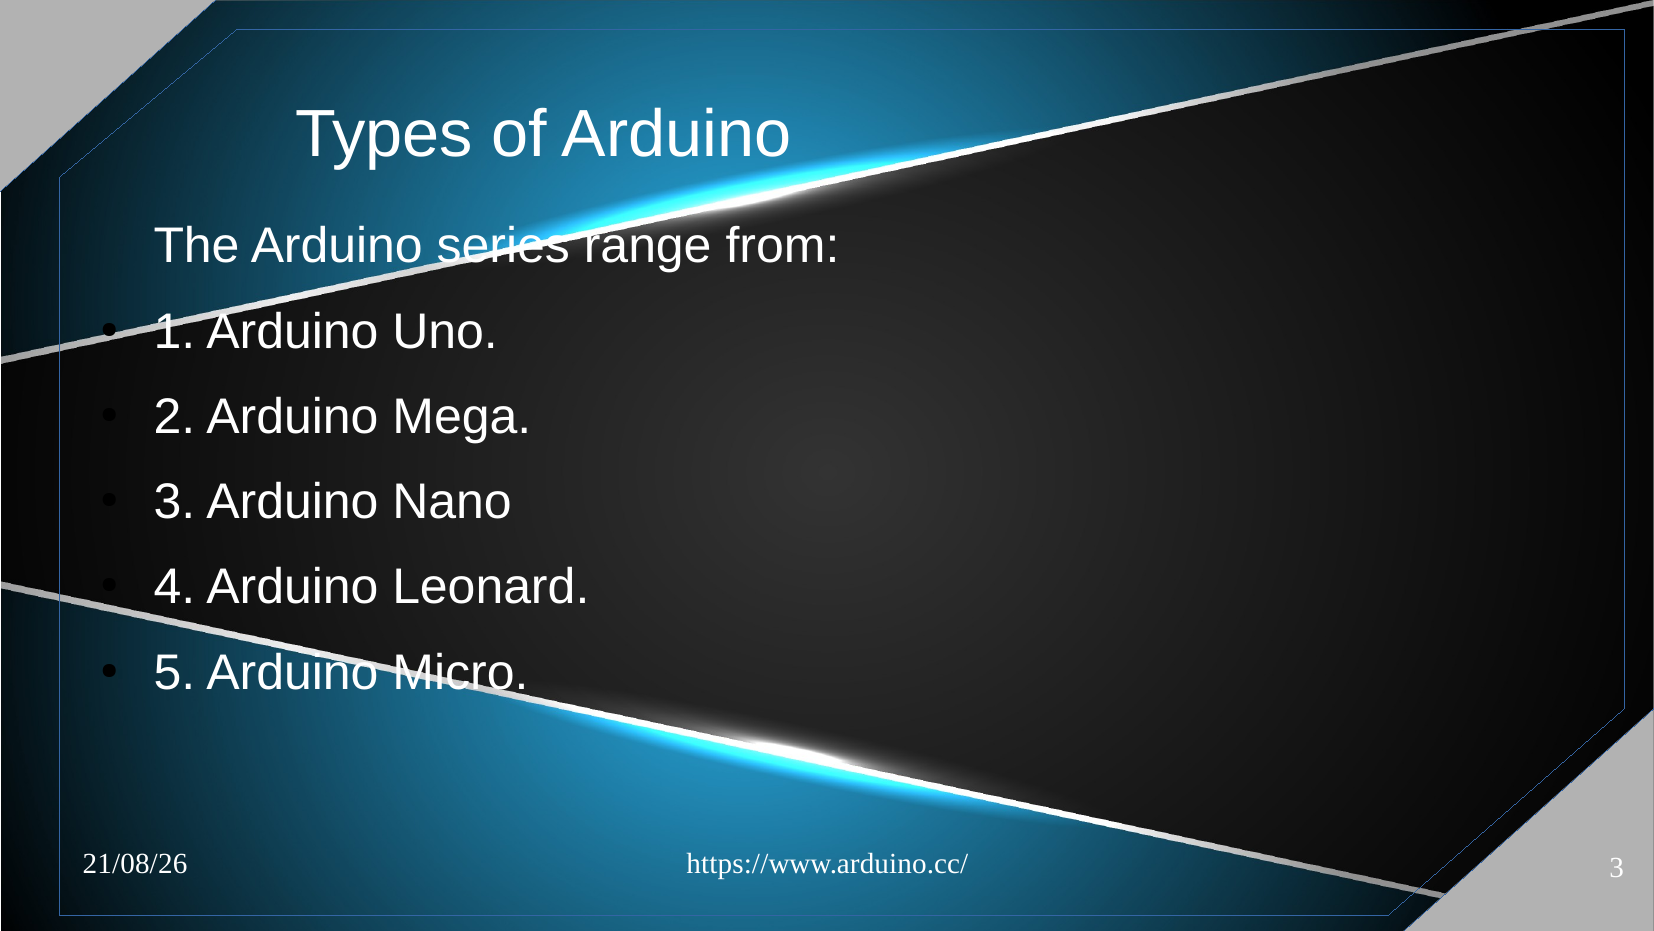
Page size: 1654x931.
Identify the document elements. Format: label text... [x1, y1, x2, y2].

picture [3, 2, 1652, 931]
title Types of Arduino [200, 88, 886, 178]
list The Arduino series range from: 1. Arduino Uno. 2. Arduino Mega. 3. Arduino Nano 4. Arduino Leonard. 5. Arduino Micro. [82, 217, 1418, 827]
